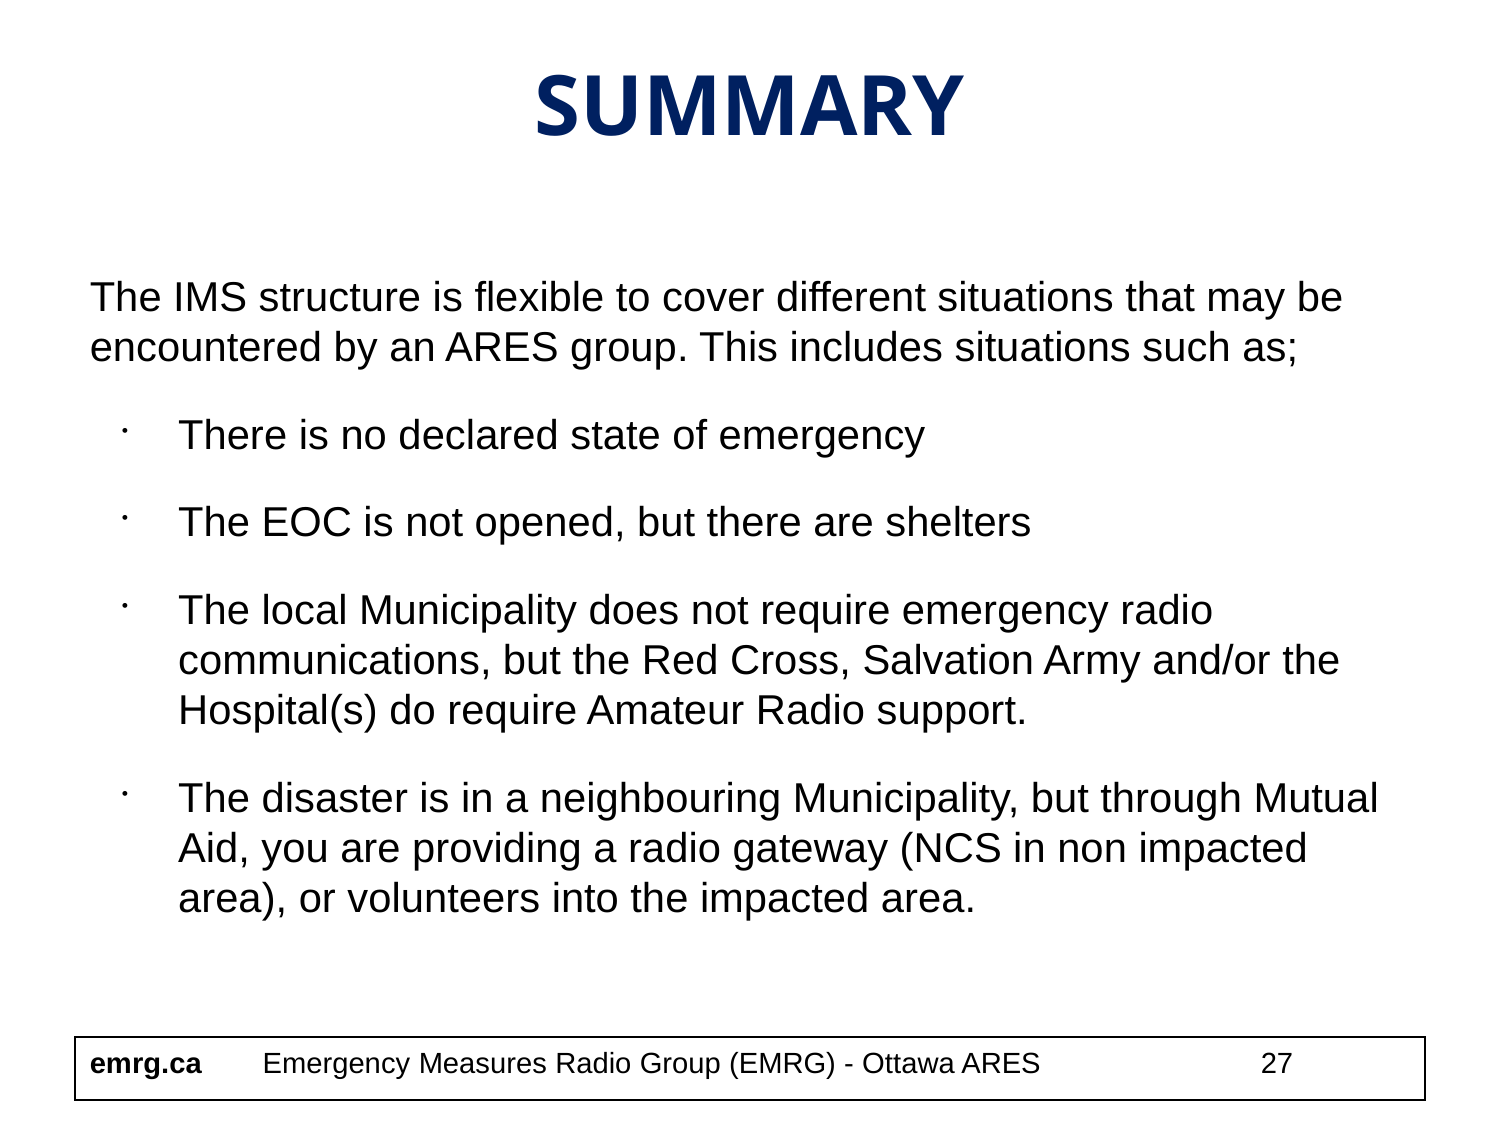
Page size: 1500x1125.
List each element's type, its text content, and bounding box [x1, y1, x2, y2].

list The IMS structure is flexible to cover different situations that may be encountered by an ARES group. This includes situations such as; There is no declared state of emergency The EOC is not opened, but there are shelters The local Municipality does not require emergency radio communications, but the Red Cross, Salvation Army and/or the Hospital(s) do require Amateur Radio support. The disaster is in a neighbouring Municipality, but through Mutual Aid, you are providing a radio gateway (NCS in non impacted area), or volunteers into the impacted area. [75, 262, 1425, 1005]
slide_number <number> [1246, 1037, 1425, 1103]
title SUMMARY [75, 45, 1425, 233]
footer Emergency Measures Radio Group (EMRG) - Ottawa ARES [247, 1037, 1238, 1103]
